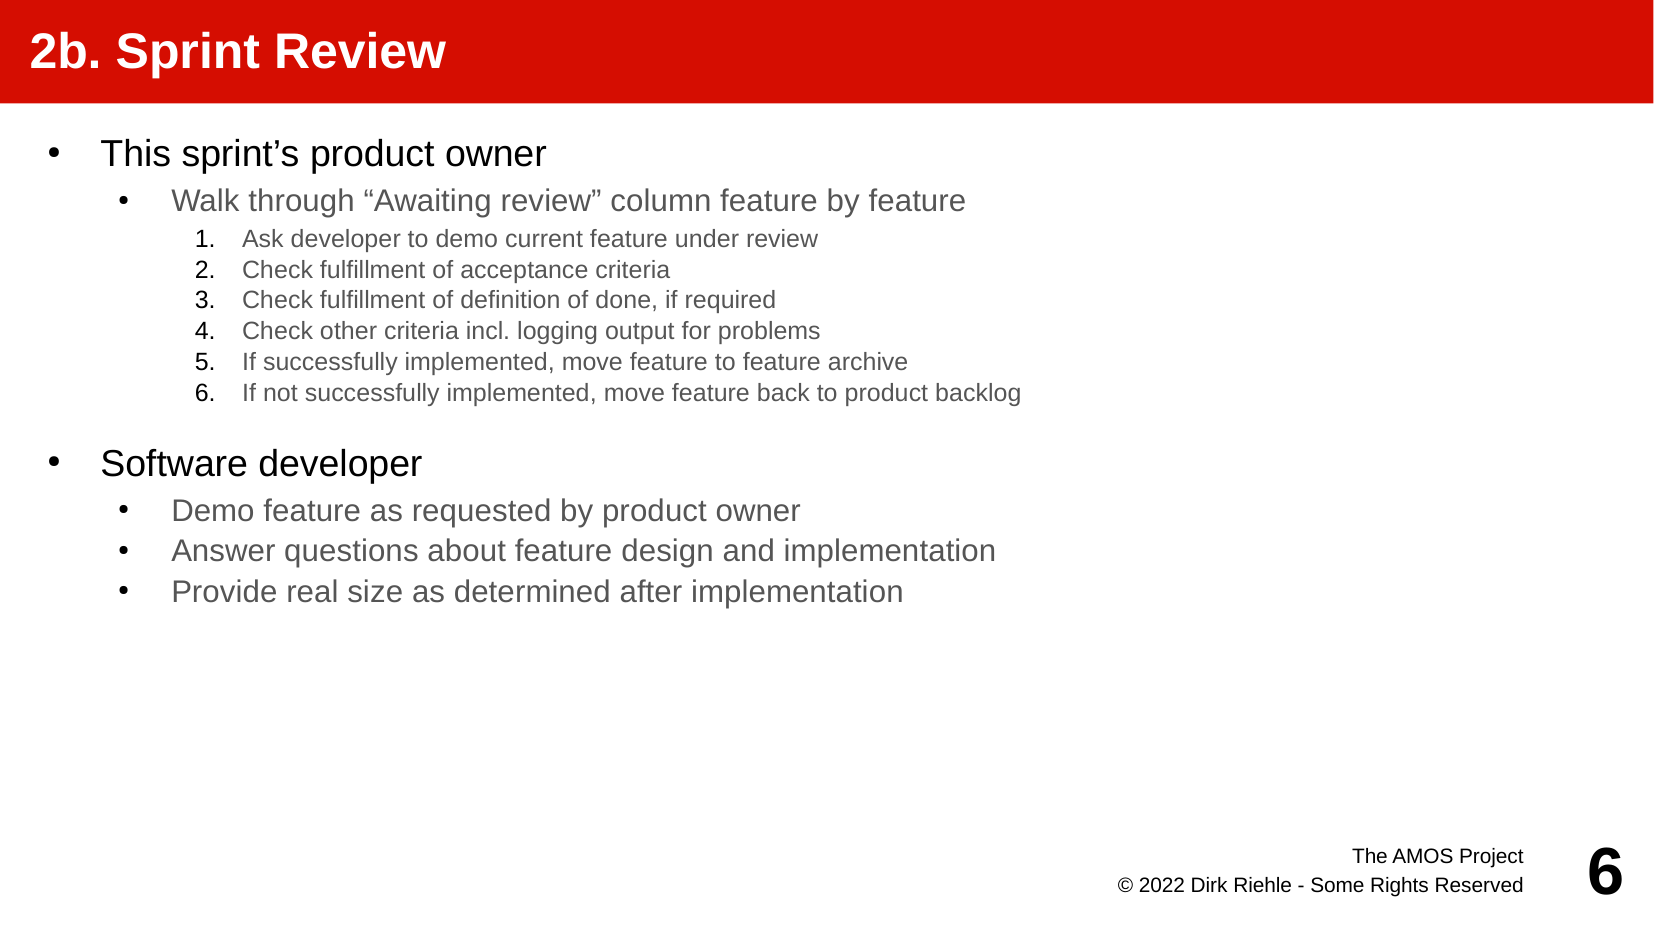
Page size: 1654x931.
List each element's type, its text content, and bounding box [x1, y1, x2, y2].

title 2b. Sprint Review [0, 0, 1654, 104]
list This sprint’s product owner Walk through “Awaiting review” column feature by feature Ask developer to demo current feature under review Check fulfillment of acceptance criteria Check fulfillment of definition of done, if required Check other criteria incl. logging output for problems If successfully implemented, move feature to feature archive If not successfully implemented, move feature back to product backlog Software developer Demo feature as requested by product owner Answer questions about feature design and implementation Provide real size as determined after implementation [29, 132, 1625, 813]
